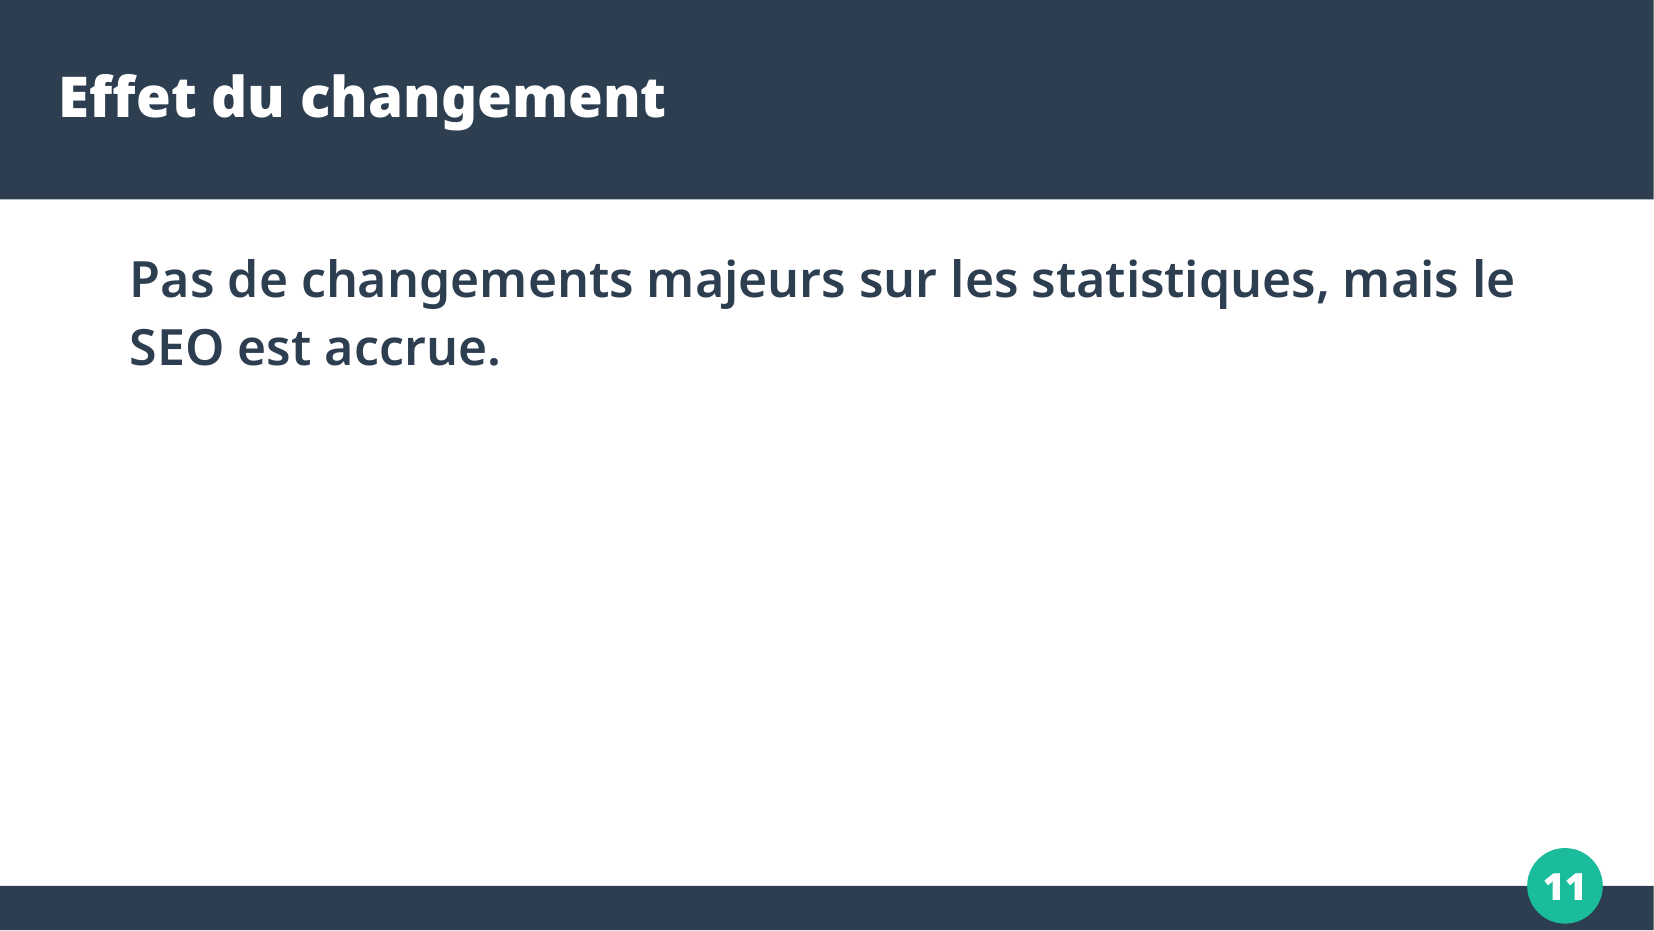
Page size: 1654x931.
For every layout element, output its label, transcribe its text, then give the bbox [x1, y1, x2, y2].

list Pas de changements majeurs sur les statistiques, mais le SEO est accrue. [59, 243, 1595, 680]
title Effet du changement [59, 37, 1595, 156]
